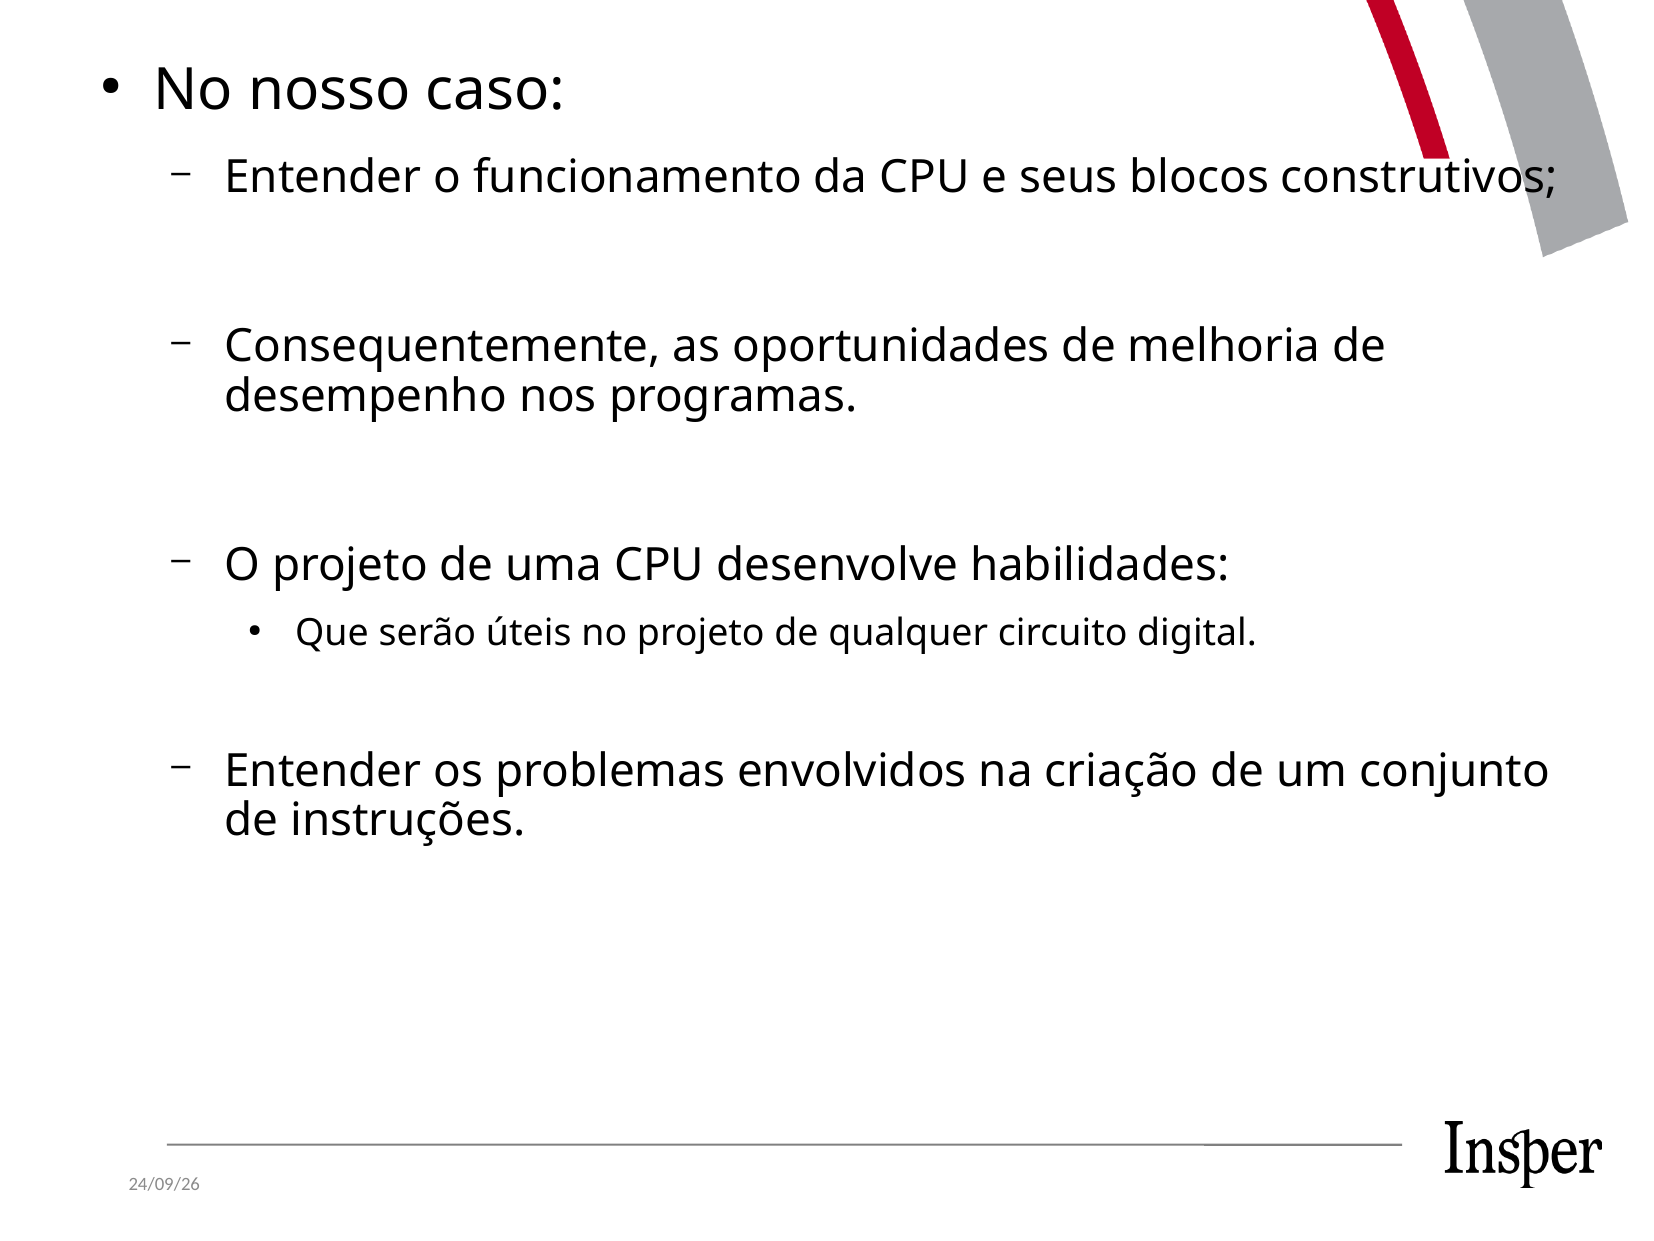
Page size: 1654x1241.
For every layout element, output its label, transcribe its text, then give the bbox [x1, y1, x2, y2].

list No nosso caso: Entender o funcionamento da CPU e seus blocos construtivos; Consequentemente, as oportunidades de melhoria de desempenho nos programas. O projeto de uma CPU desenvolve habilidades: Que serão úteis no projeto de qualquer circuito digital. Entender os problemas envolvidos na criação de um conjunto de instruções. [82, 59, 1571, 1109]
